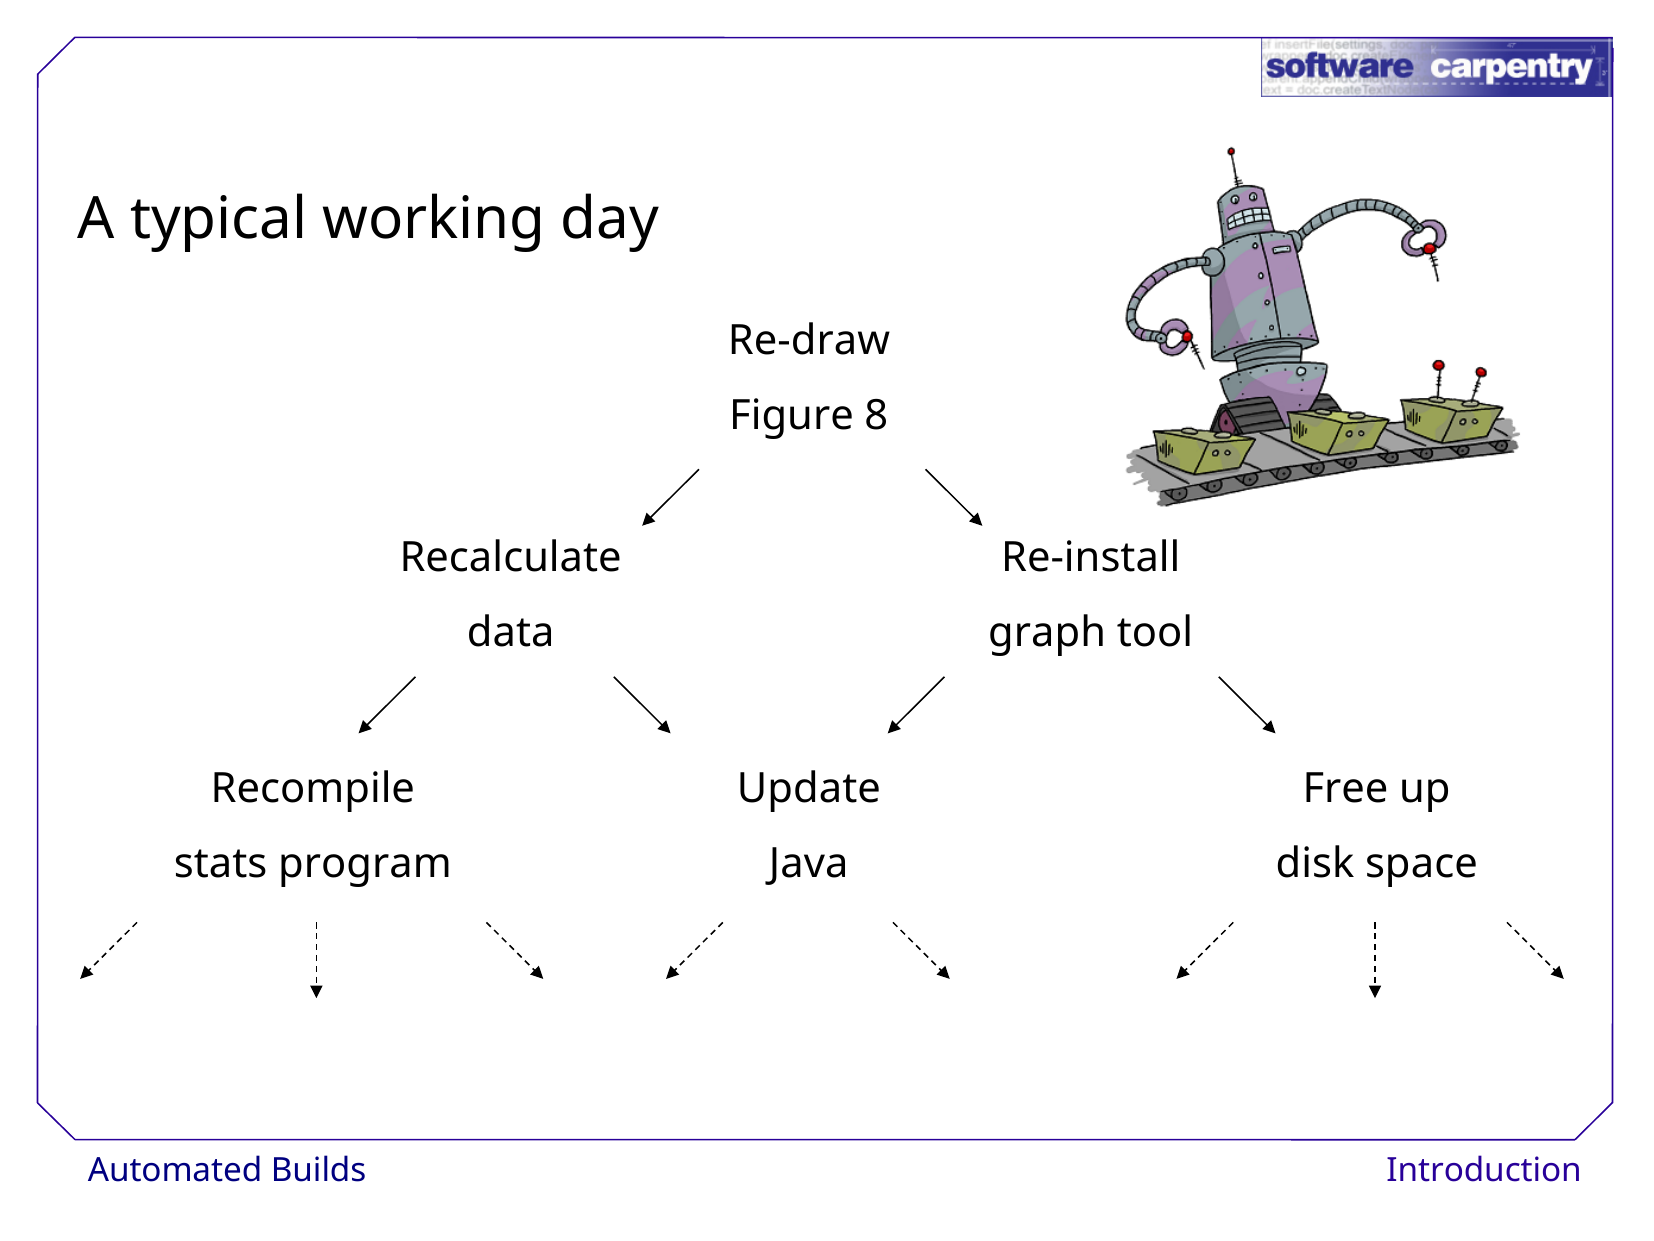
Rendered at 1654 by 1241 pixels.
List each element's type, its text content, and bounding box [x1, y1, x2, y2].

text_box Recompile stats program [84, 727, 542, 894]
text_box Re-install graph tool [898, 497, 1284, 663]
text_box A typical working day [63, 138, 825, 259]
picture [1261, 39, 1613, 97]
picture [1110, 128, 1526, 522]
text_box Recalculate data [309, 497, 712, 663]
text_box Update Java [646, 727, 971, 894]
text_box Free up disk space [1185, 727, 1568, 894]
text_box Re-draw Figure 8 [638, 279, 980, 446]
